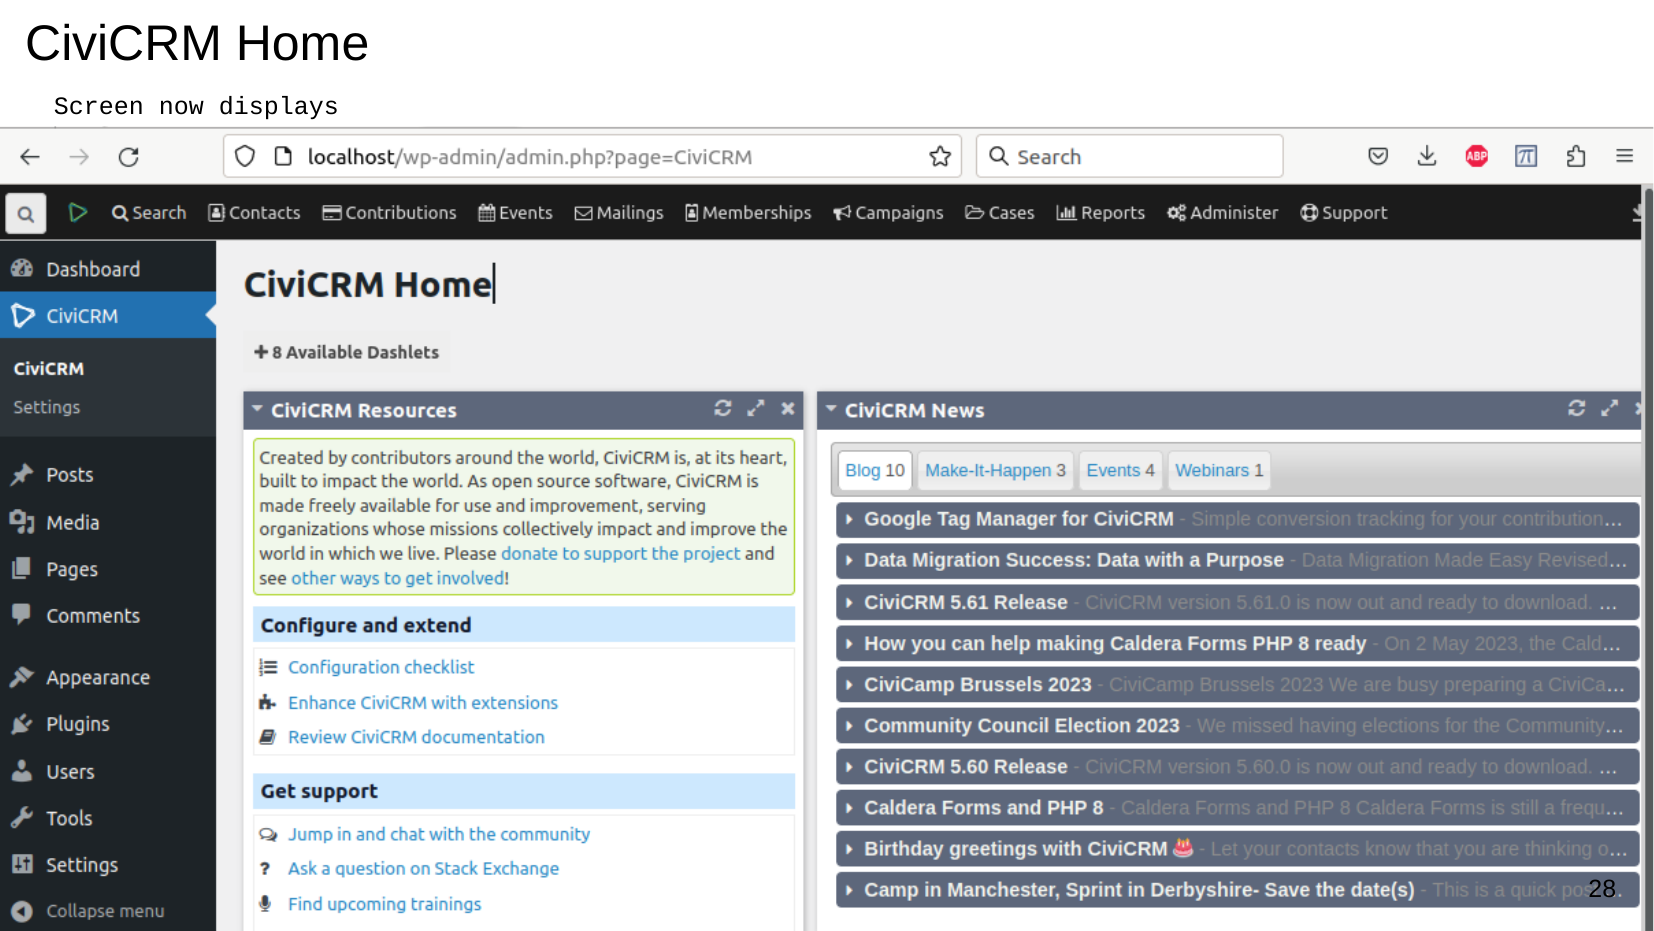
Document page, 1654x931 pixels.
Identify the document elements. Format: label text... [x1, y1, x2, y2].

picture [0, 126, 1654, 931]
text_box Screen now displays [39, 86, 1606, 126]
text_box <number> [1573, 867, 1636, 911]
subtitle CiviCRM Home [25, 15, 1629, 72]
